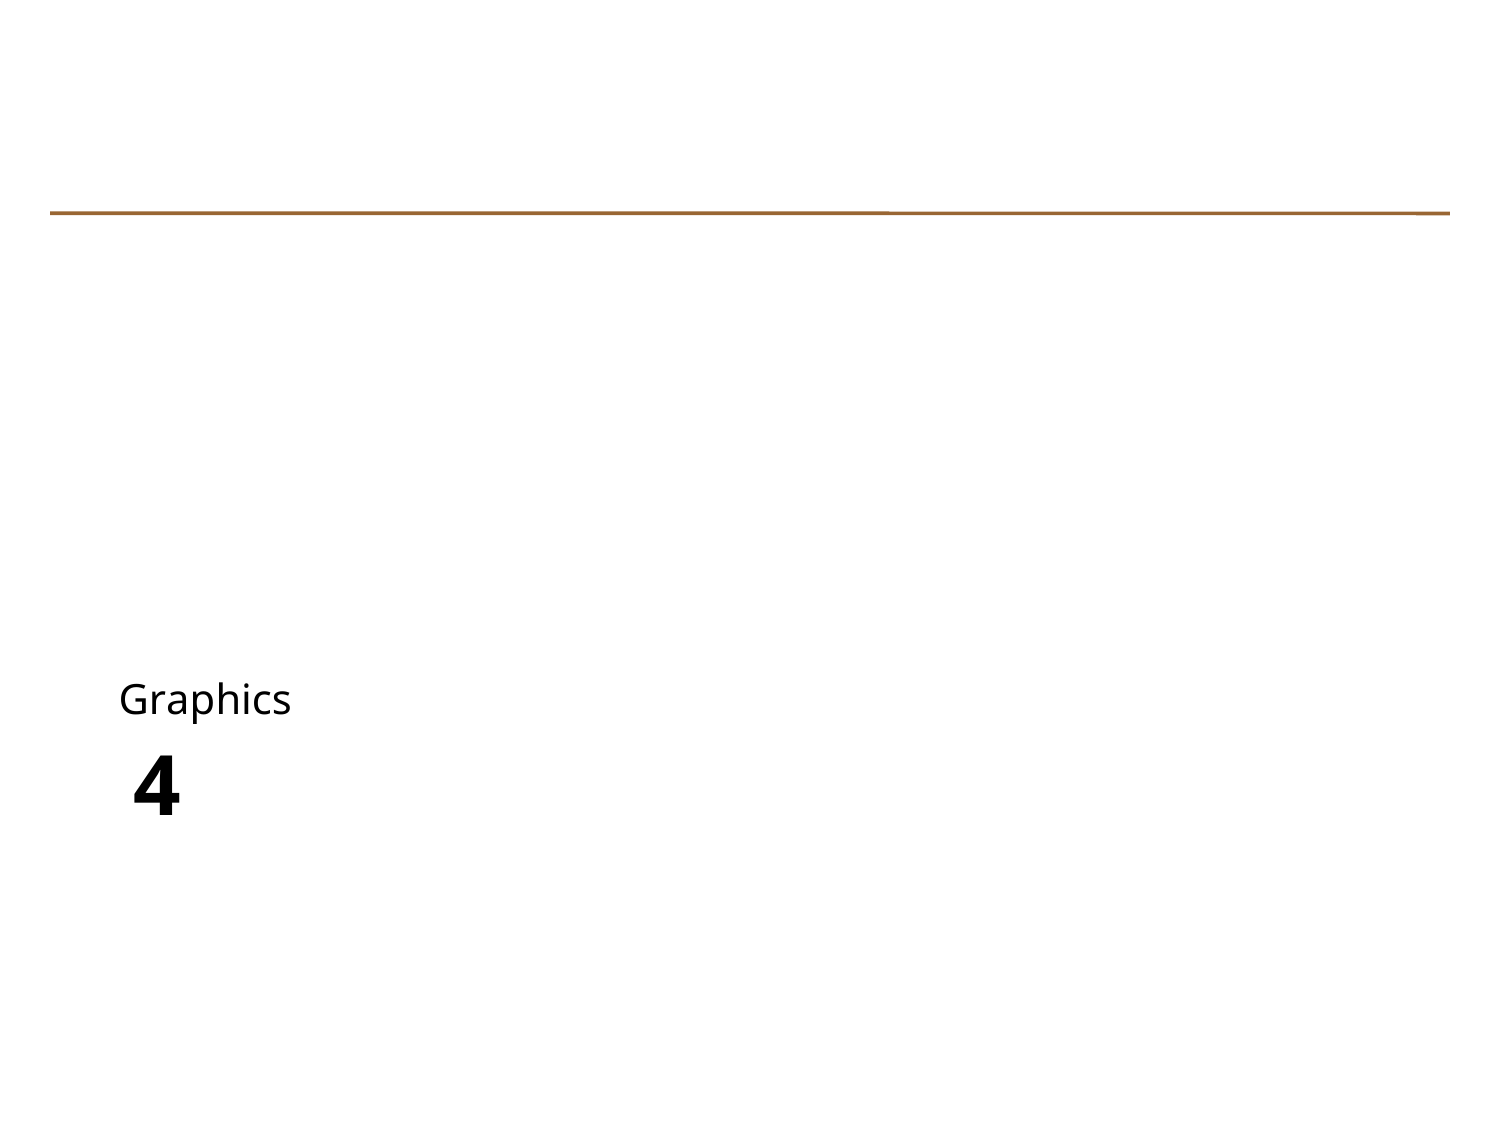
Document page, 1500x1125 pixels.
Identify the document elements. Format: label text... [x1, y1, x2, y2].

text_box Graphics [118, 476, 1394, 723]
text_box 4 [118, 723, 1394, 947]
text_box Graphics [196, 694, 209, 711]
